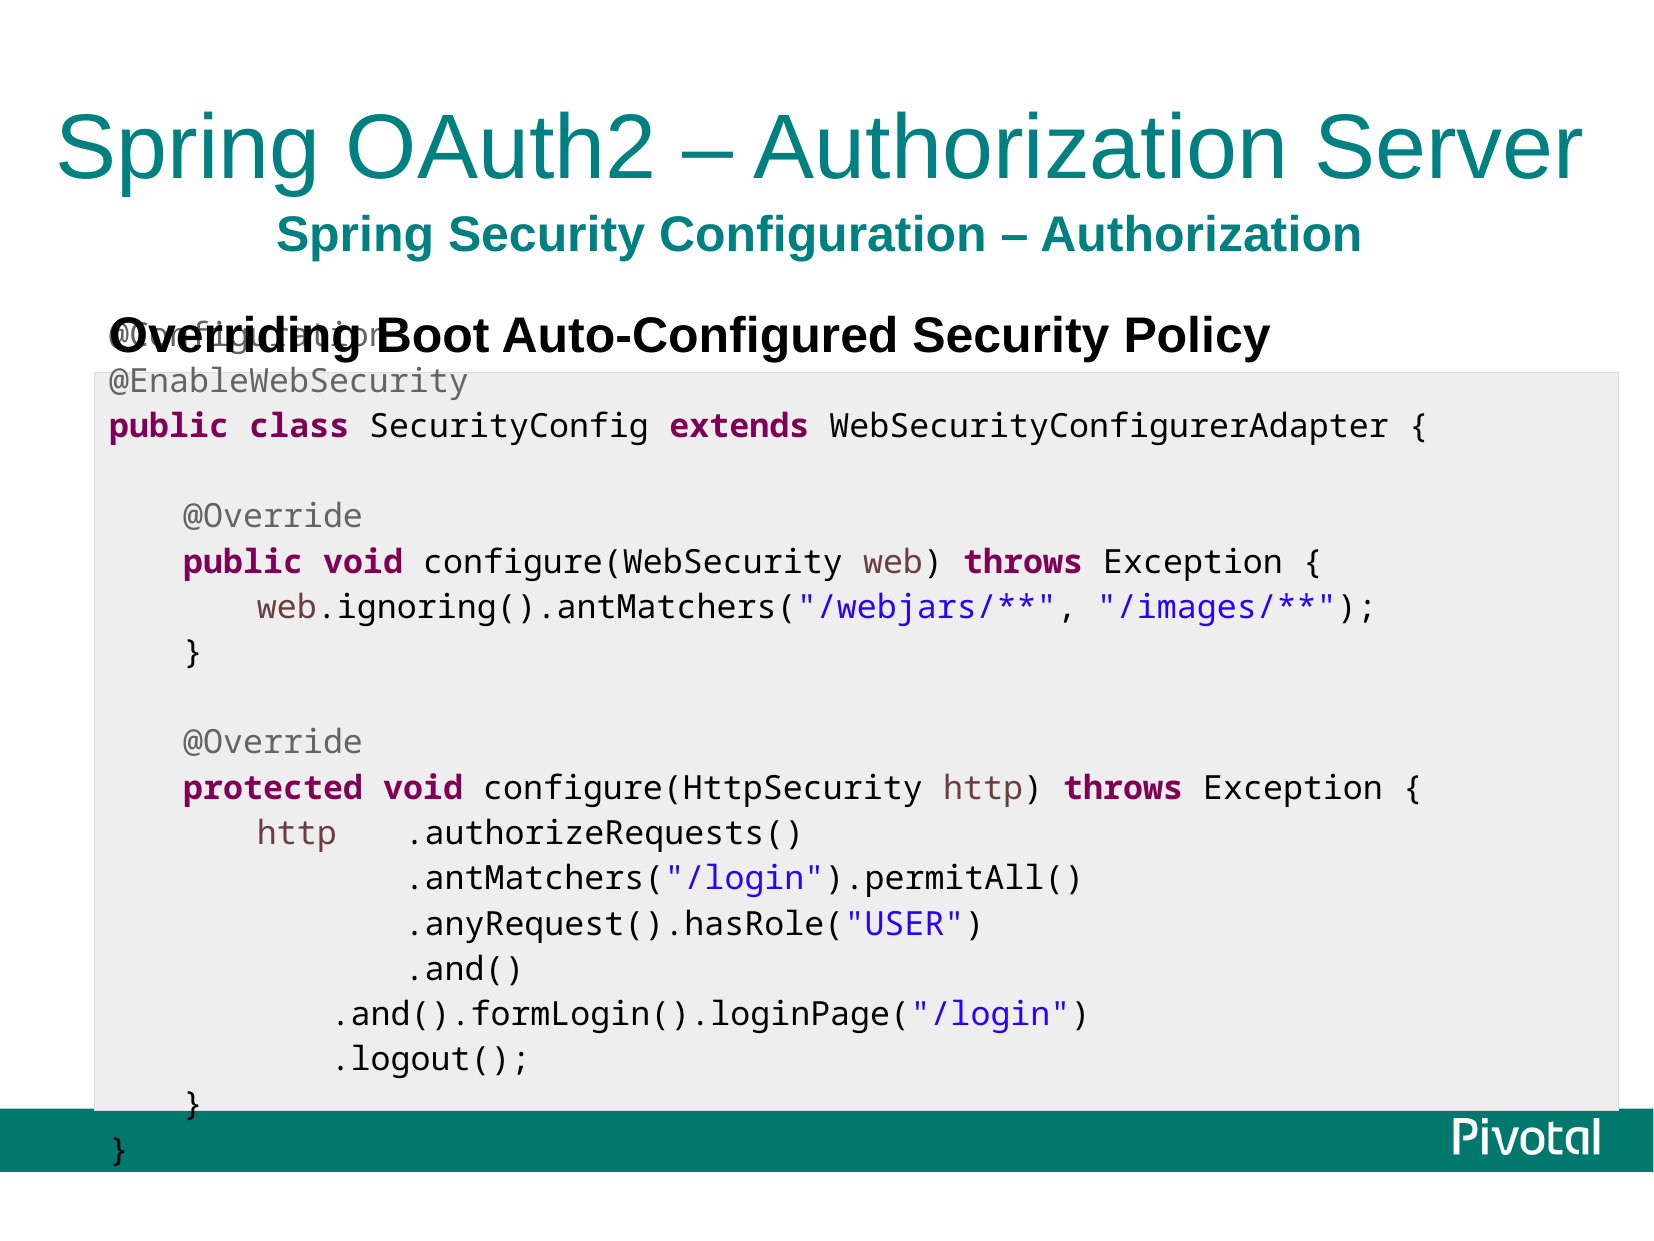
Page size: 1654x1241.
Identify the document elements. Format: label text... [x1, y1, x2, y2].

text_box @Configuration @EnableWebSecurity public class SecurityConfig extends WebSecurityConfigurerAdapter { @Override public void configure(WebSecurity web) throws Exception { web.ignoring().antMatchers("/webjars/**", "/images/**"); } @Override protected void configure(HttpSecurity http) throws Exception { http .authorizeRequests() .antMatchers("/login").permitAll() .anyRequest().hasRole("USER") .and() .and().formLogin().loginPage("/login") .logout(); } } [94, 372, 1619, 1111]
title Spring OAuth2 – Authorization Server [29, 43, 1613, 198]
picture [1452, 1115, 1601, 1158]
text_box Spring Security Configuration – Authorization [0, 198, 1654, 274]
text_box Overriding Boot Auto-Configured Security Policy [94, 300, 1489, 373]
